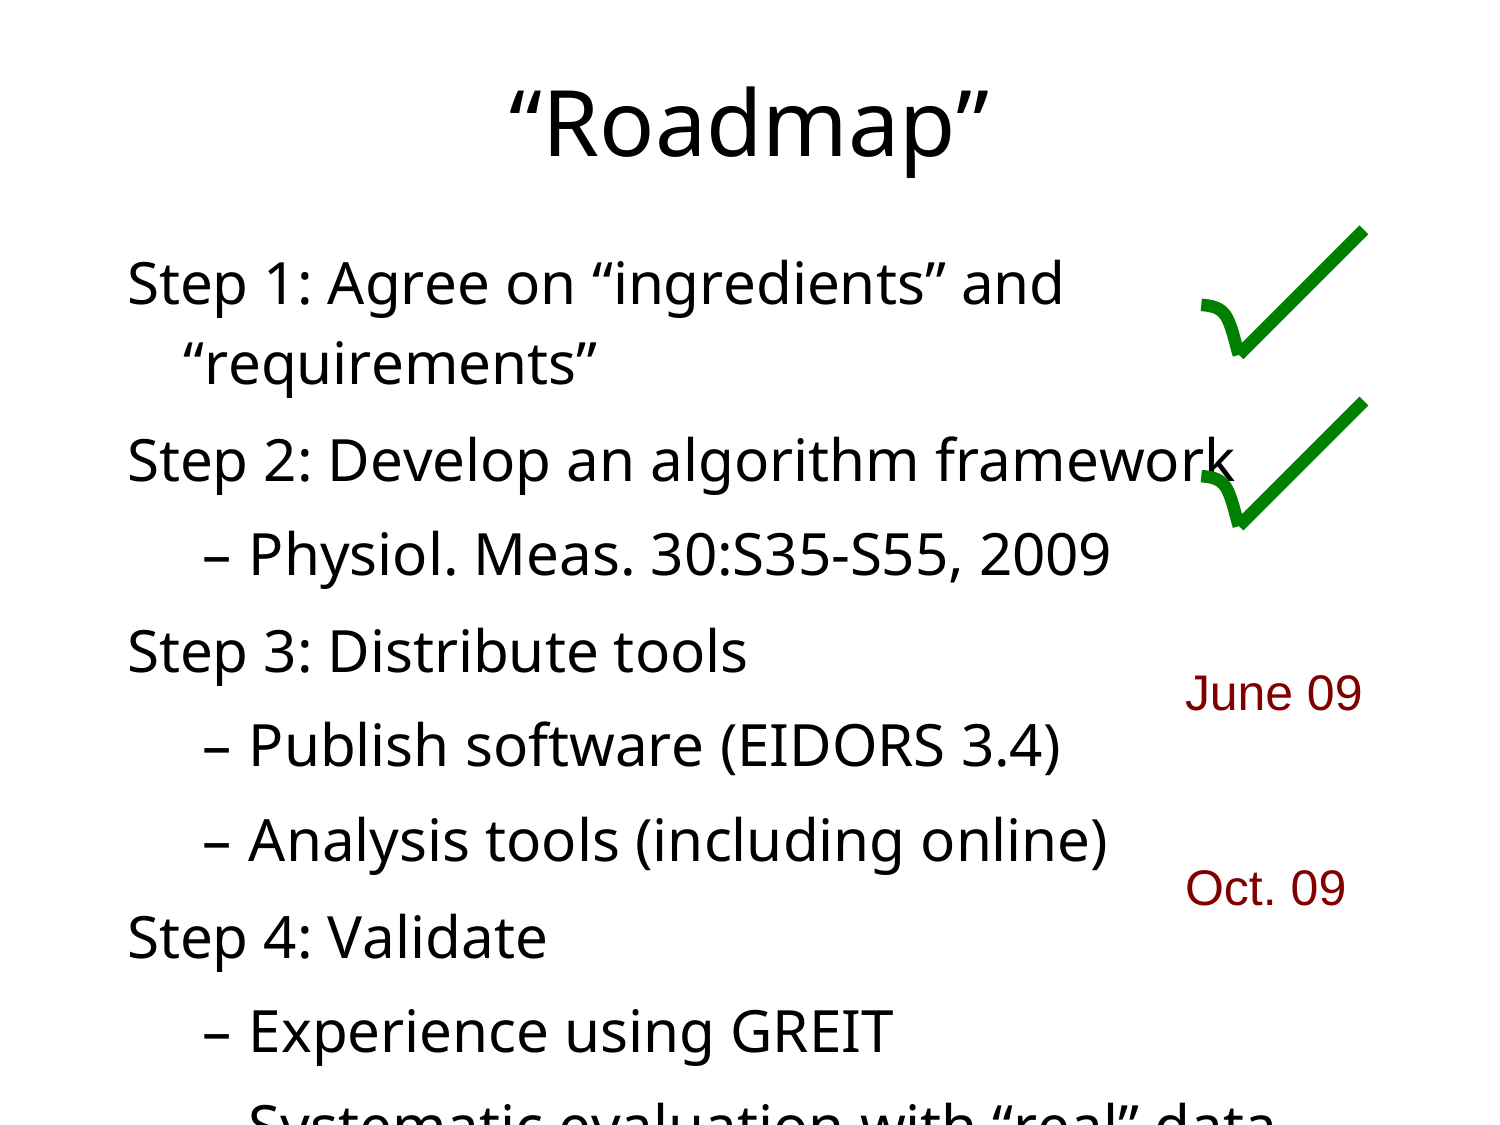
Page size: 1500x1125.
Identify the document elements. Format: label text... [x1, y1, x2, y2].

title “Roadmap” [112, 2, 1388, 233]
list Step 1: Agree on “ingredients” and “requirements” Step 2: Develop an algorithm framework Physiol. Meas. 30:S35-S55, 2009 Step 3: Distribute tools Publish software (EIDORS 3.4) Analysis tools (including online) Step 4: Validate Experience using GREIT Systematic evaluation with “real” data [112, 233, 1388, 1081]
text_box June 09 [1170, 657, 1378, 730]
text_box Oct. 09 [1170, 852, 1362, 924]
